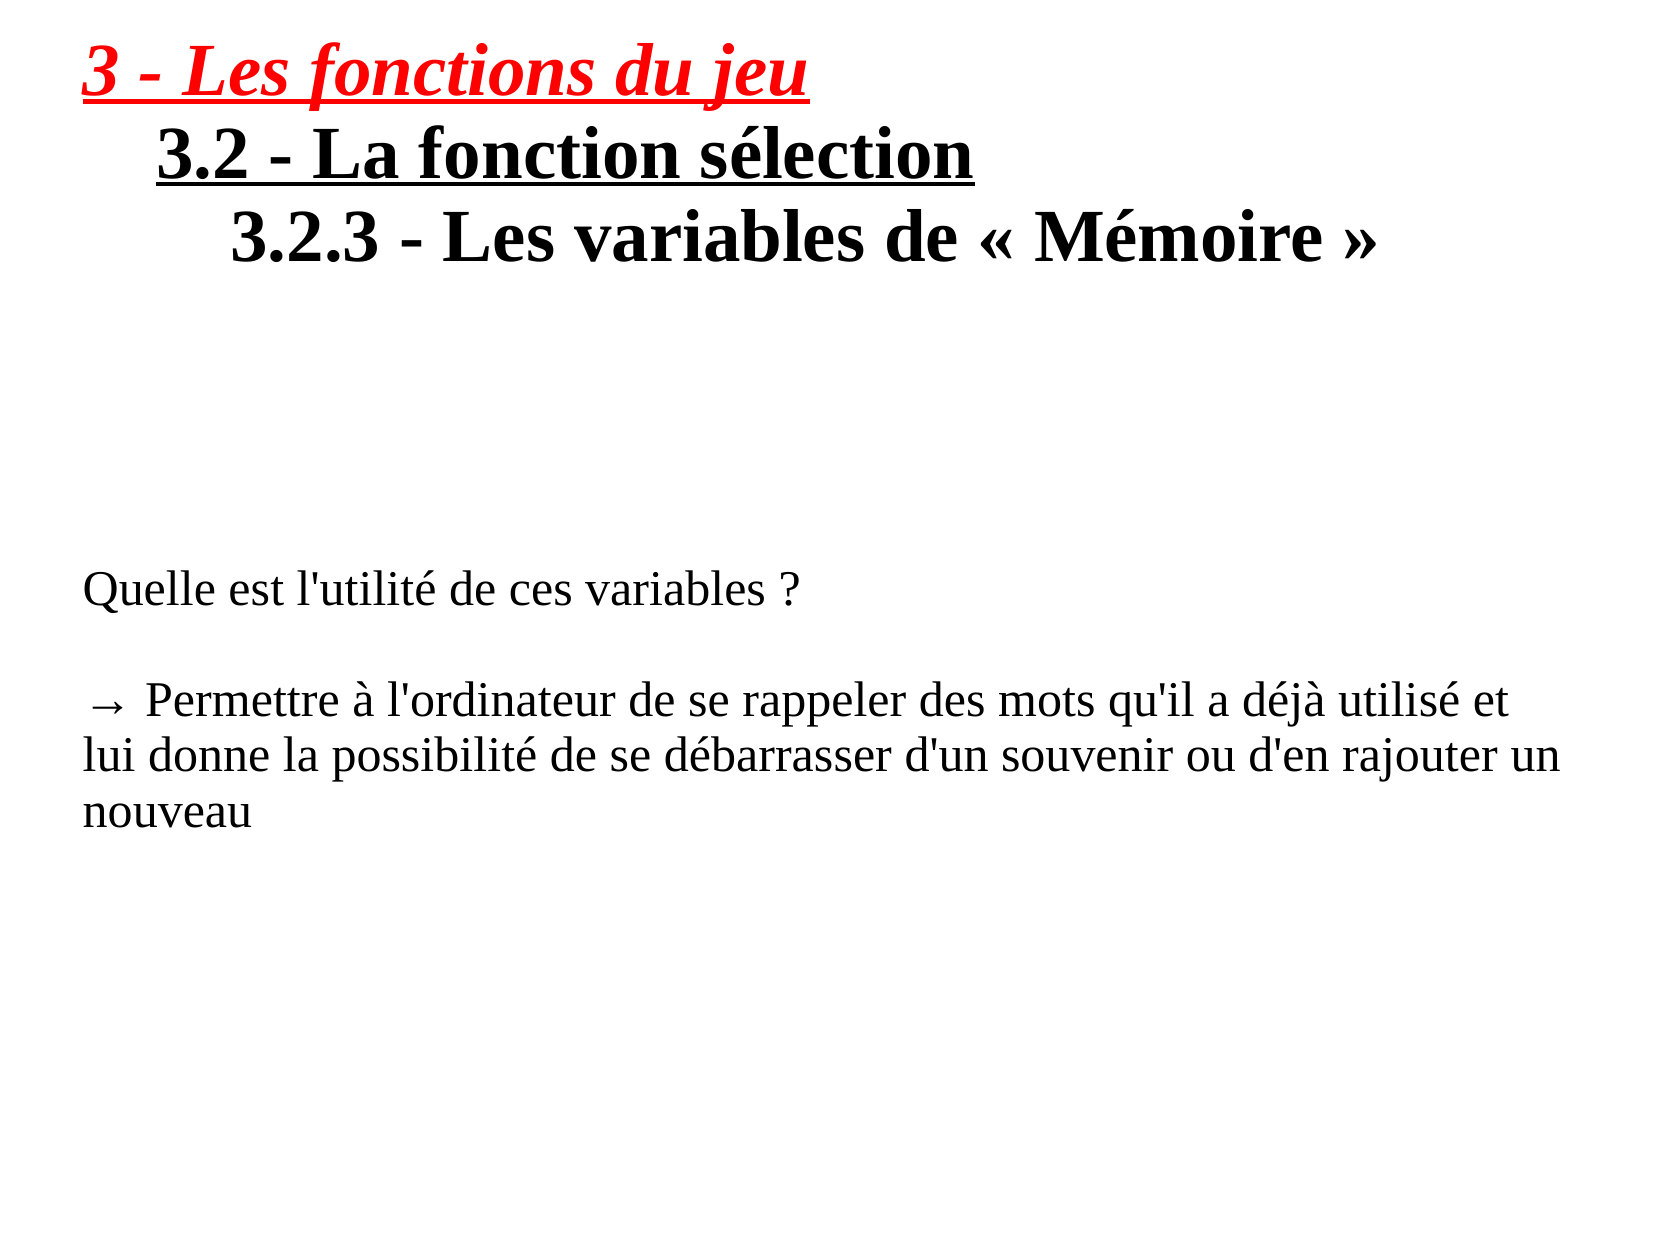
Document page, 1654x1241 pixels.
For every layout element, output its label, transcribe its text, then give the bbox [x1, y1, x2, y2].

title 3 - Les fonctions du jeu 3.2 - La fonction sélection 3.2.3 - Les variables de « Mémoire » [82, 28, 1571, 278]
text_box Quelle est l'utilité de ces variables ? → Permettre à l'ordinateur de se rappeler des mots qu'il a déjà utilisé et lui donne la possibilité de se débarrasser d'un souvenir ou d'en rajouter un nouveau [82, 290, 1571, 1109]
